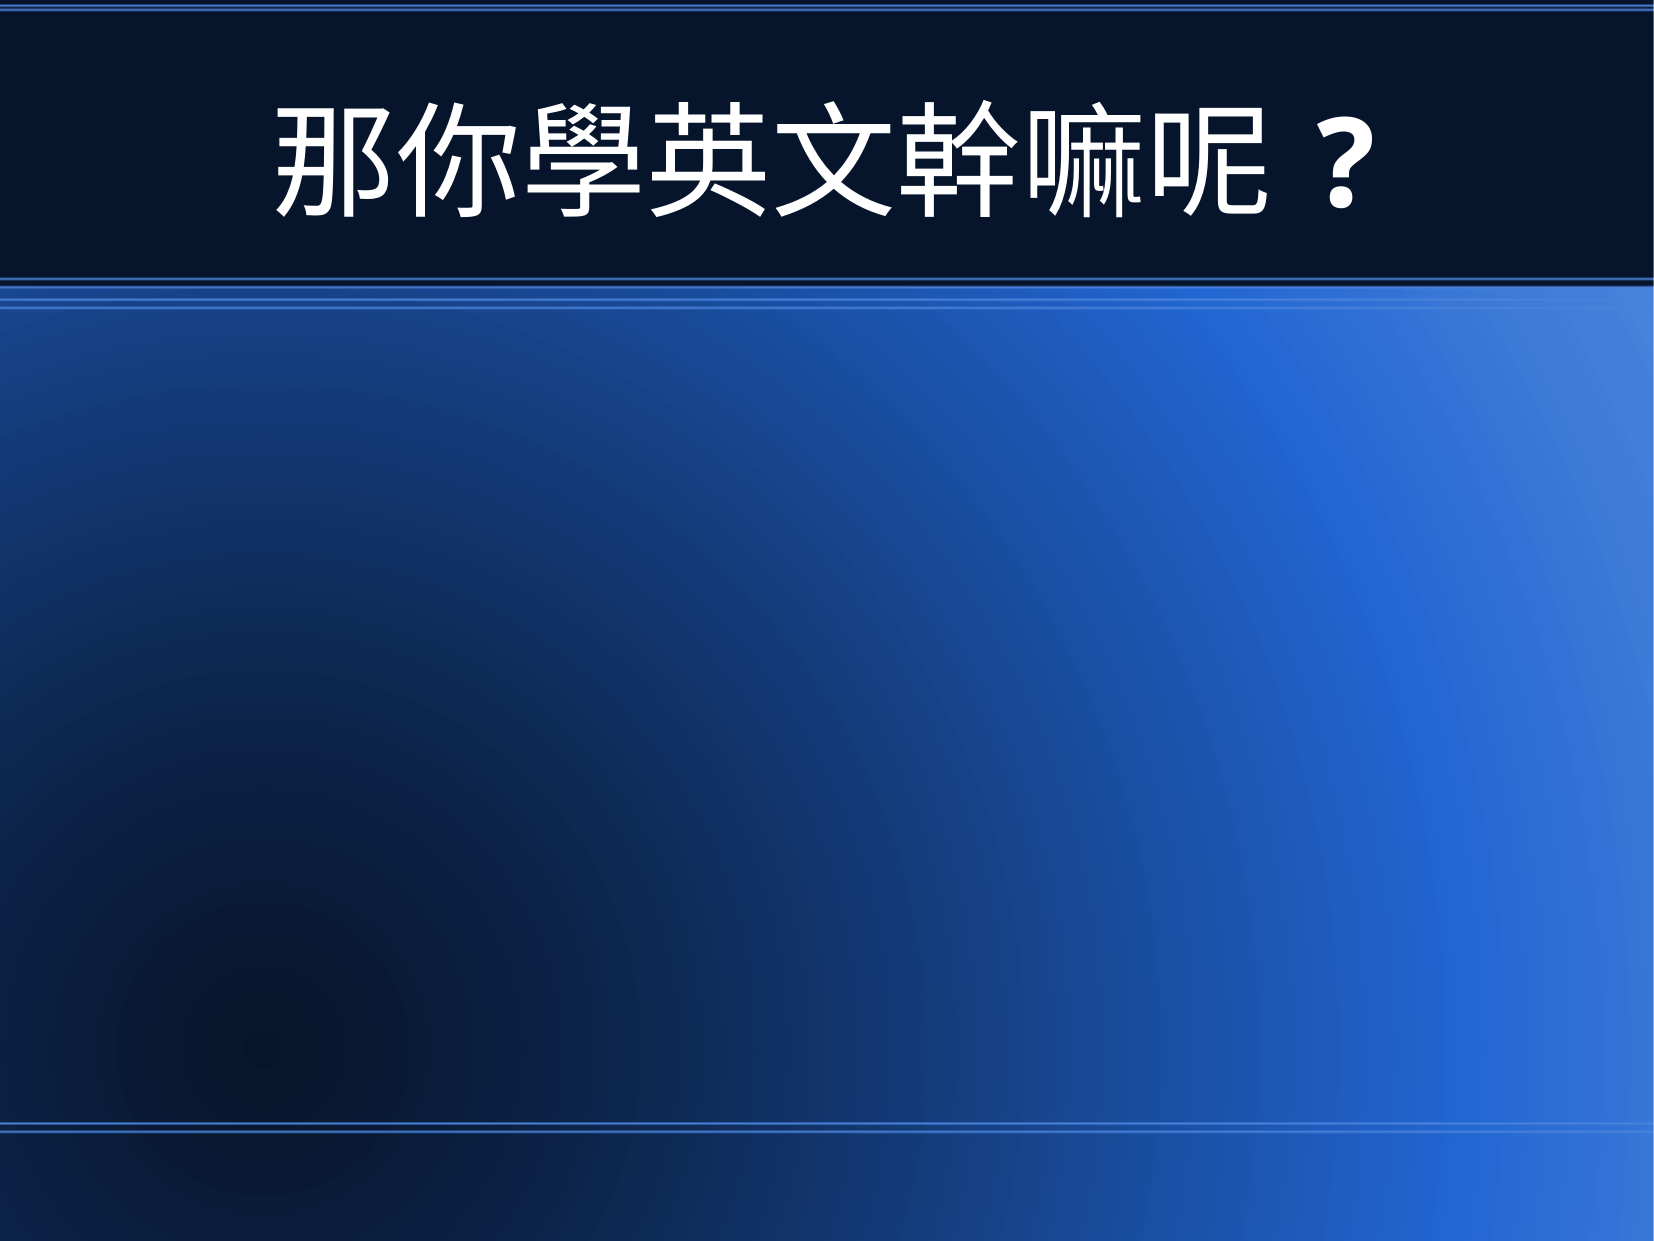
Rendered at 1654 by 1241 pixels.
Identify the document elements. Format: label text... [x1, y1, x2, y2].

picture [0, 0, 1654, 1241]
title 那你學英文幹嘛呢? [82, 49, 1571, 257]
